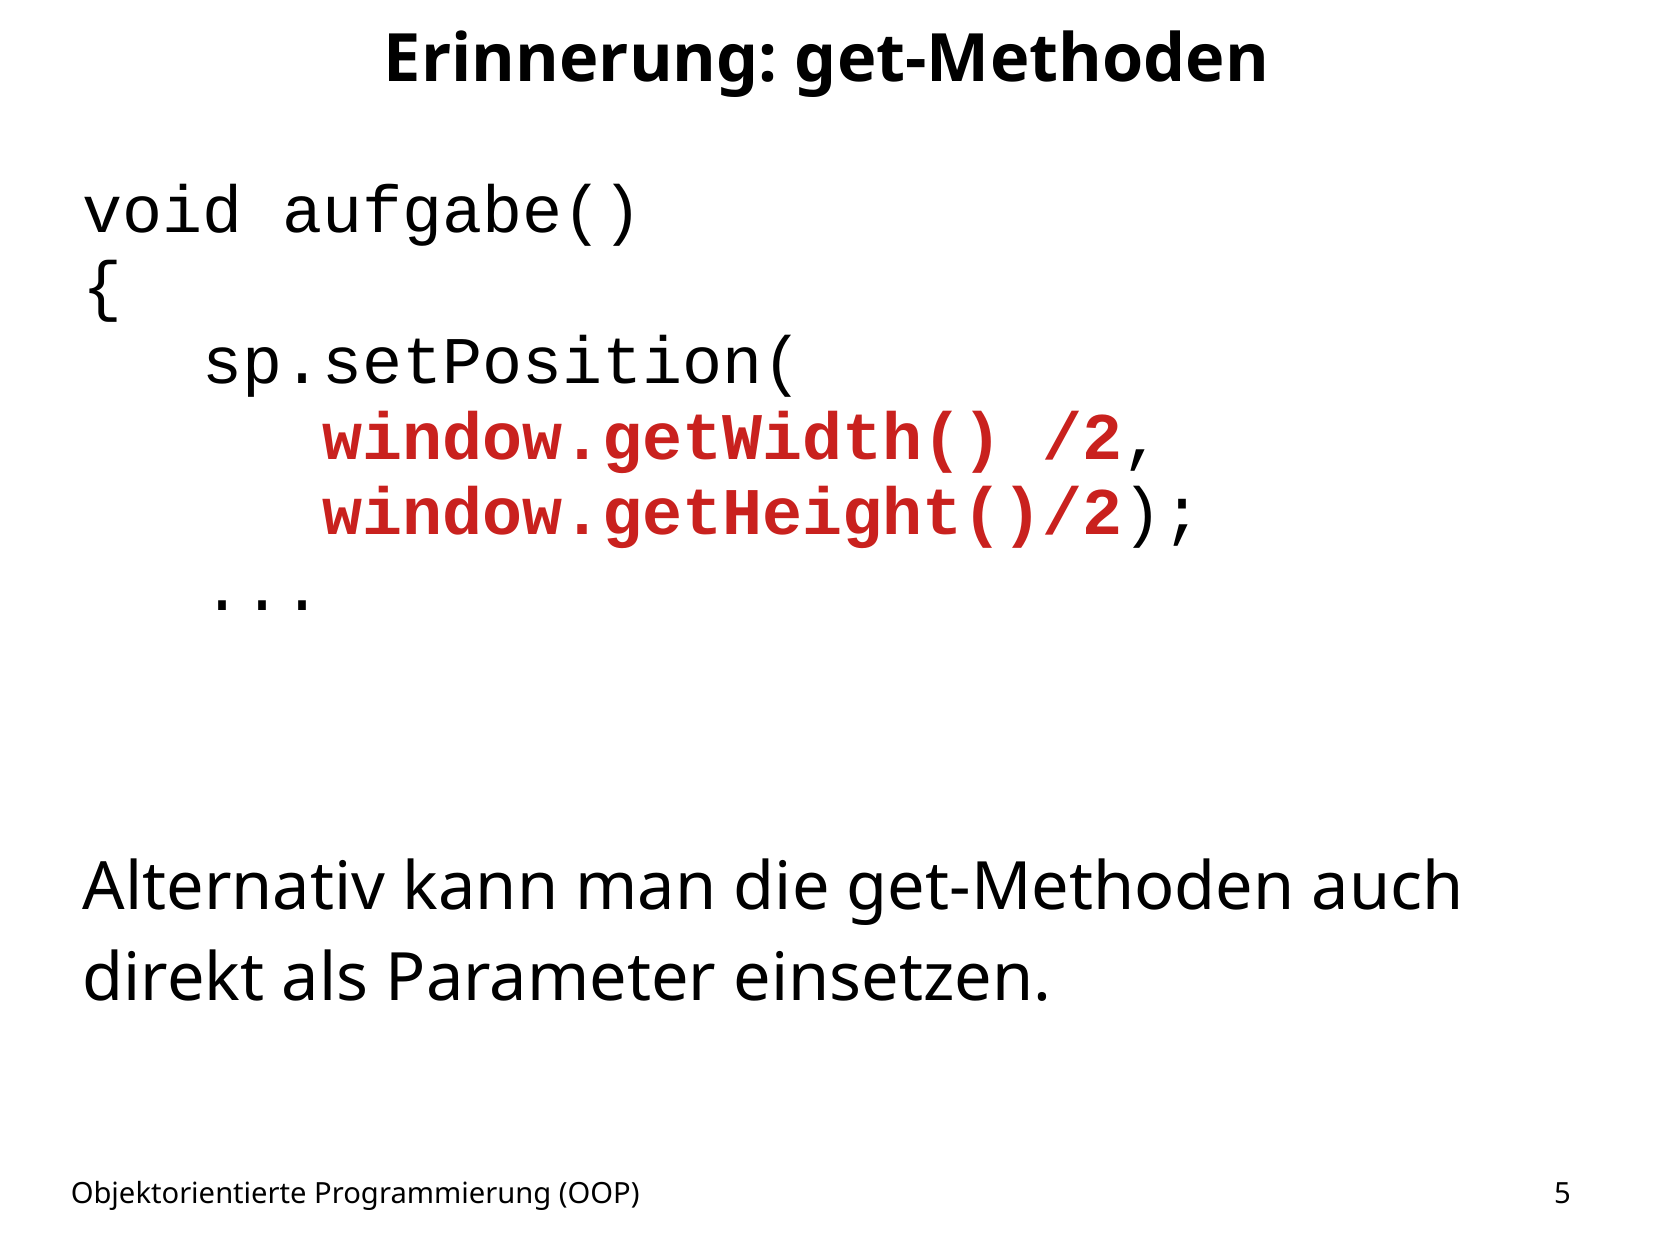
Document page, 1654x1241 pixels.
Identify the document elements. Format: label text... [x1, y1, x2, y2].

list void aufgabe() { sp.setPosition( window.getWidth() /2, window.getHeight()/2); ... [82, 177, 1571, 838]
title Erinnerung: get-Methoden [0, 5, 1654, 107]
list Alternativ kann man die get-Methoden auch direkt als Parameter einsetzen. [82, 838, 1571, 1182]
